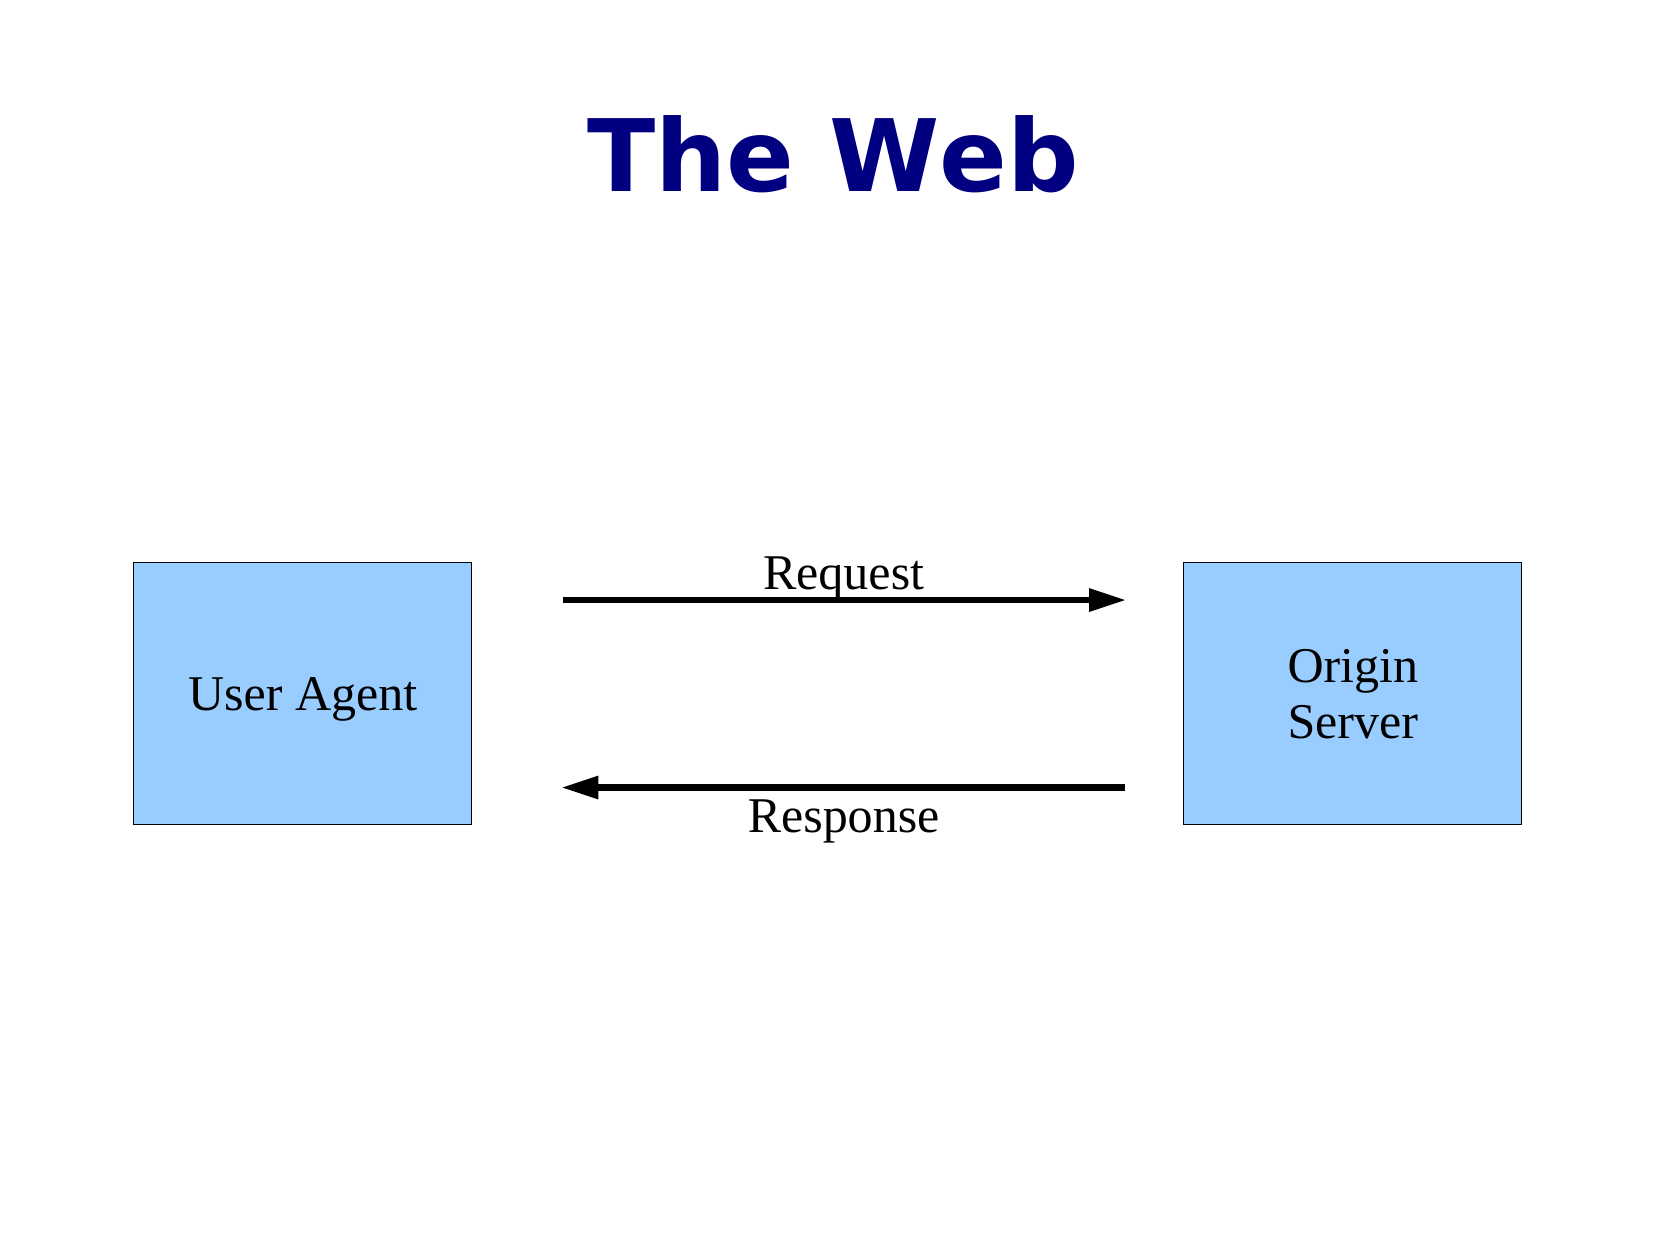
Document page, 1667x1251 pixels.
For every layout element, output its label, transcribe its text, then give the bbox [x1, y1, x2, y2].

text_box User Agent [133, 562, 472, 825]
text_box Origin Server [1183, 562, 1522, 825]
title The Web [124, 98, 1542, 332]
